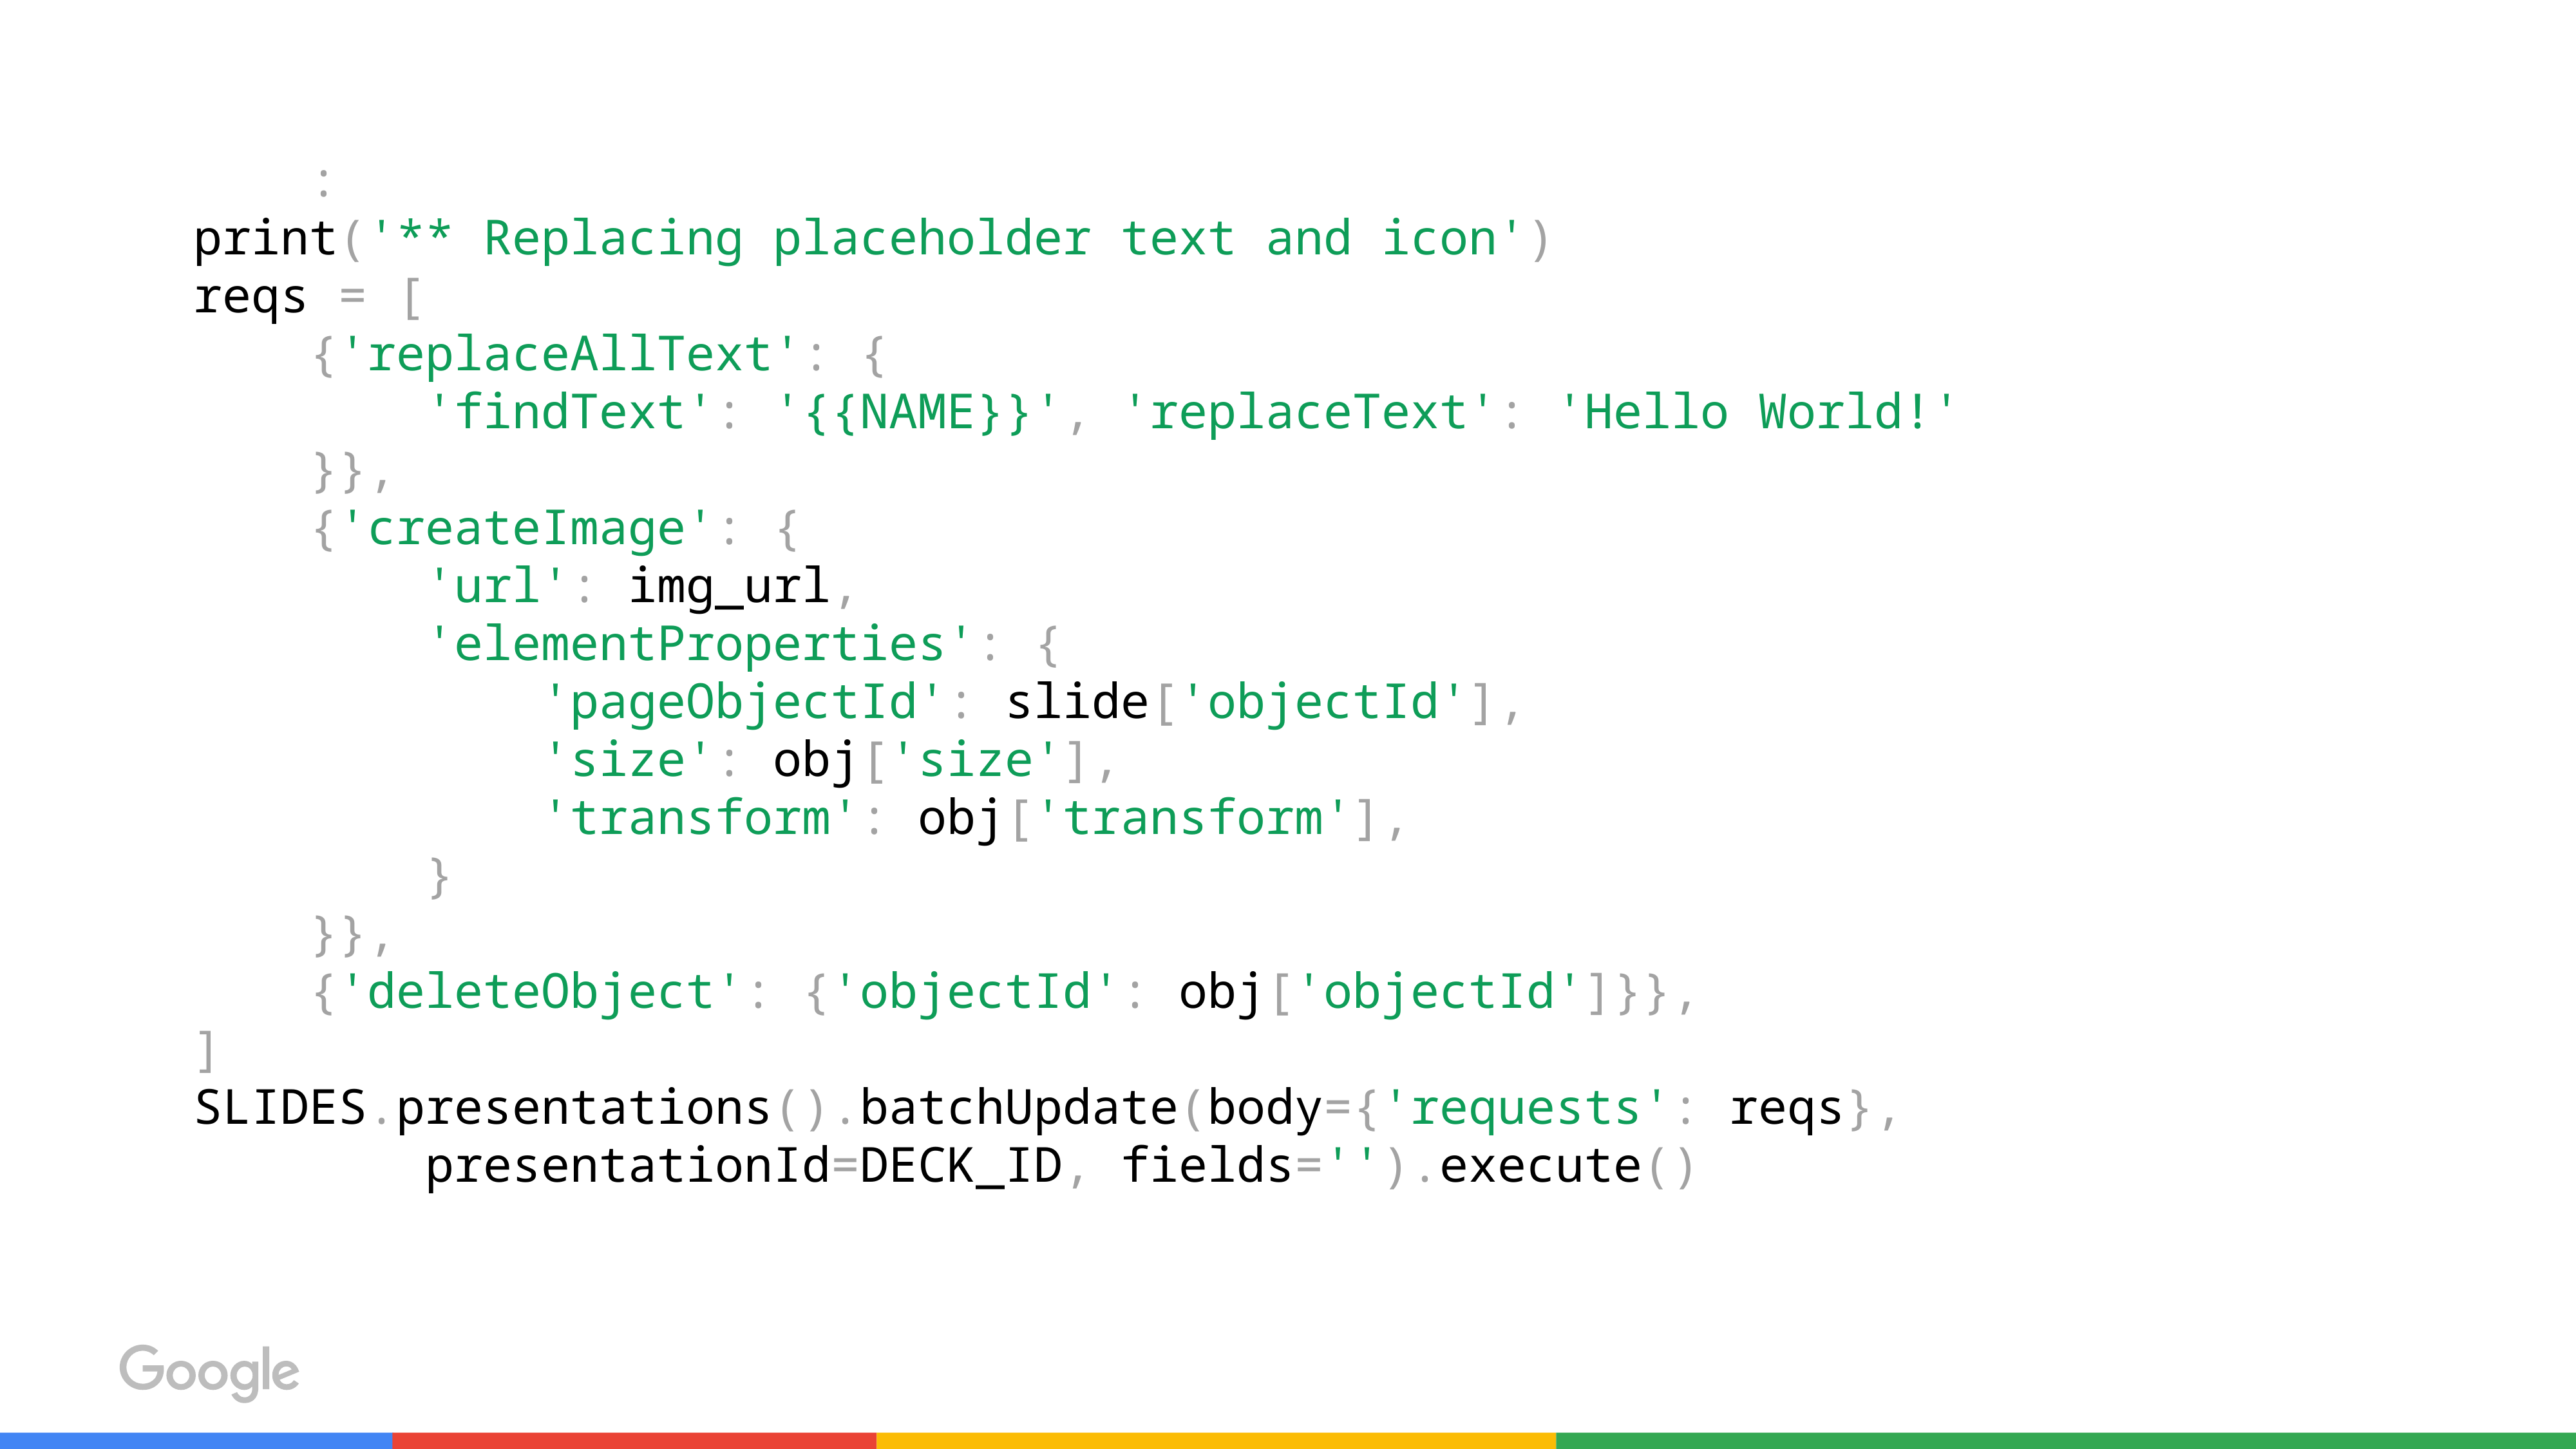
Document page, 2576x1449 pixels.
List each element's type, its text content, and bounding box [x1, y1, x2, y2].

text_box : print('** Replacing placeholder text and icon') reqs = [ {'replaceAllText': { 'findText': '{{NAME}}', 'replaceText': 'Hello World!' }}, {'createImage': { 'url': img_url, 'elementProperties': { 'pageObjectId': slide['objectId'], 'size': obj['size'], 'transform': obj['transform'], } }}, {'deleteObject': {'objectId': obj['objectId']}}, ] SLIDES.presentations().batchUpdate(body={'requests': reqs}, presentationId=DECK_ID, fields='').execute() [188, 144, 2057, 1198]
